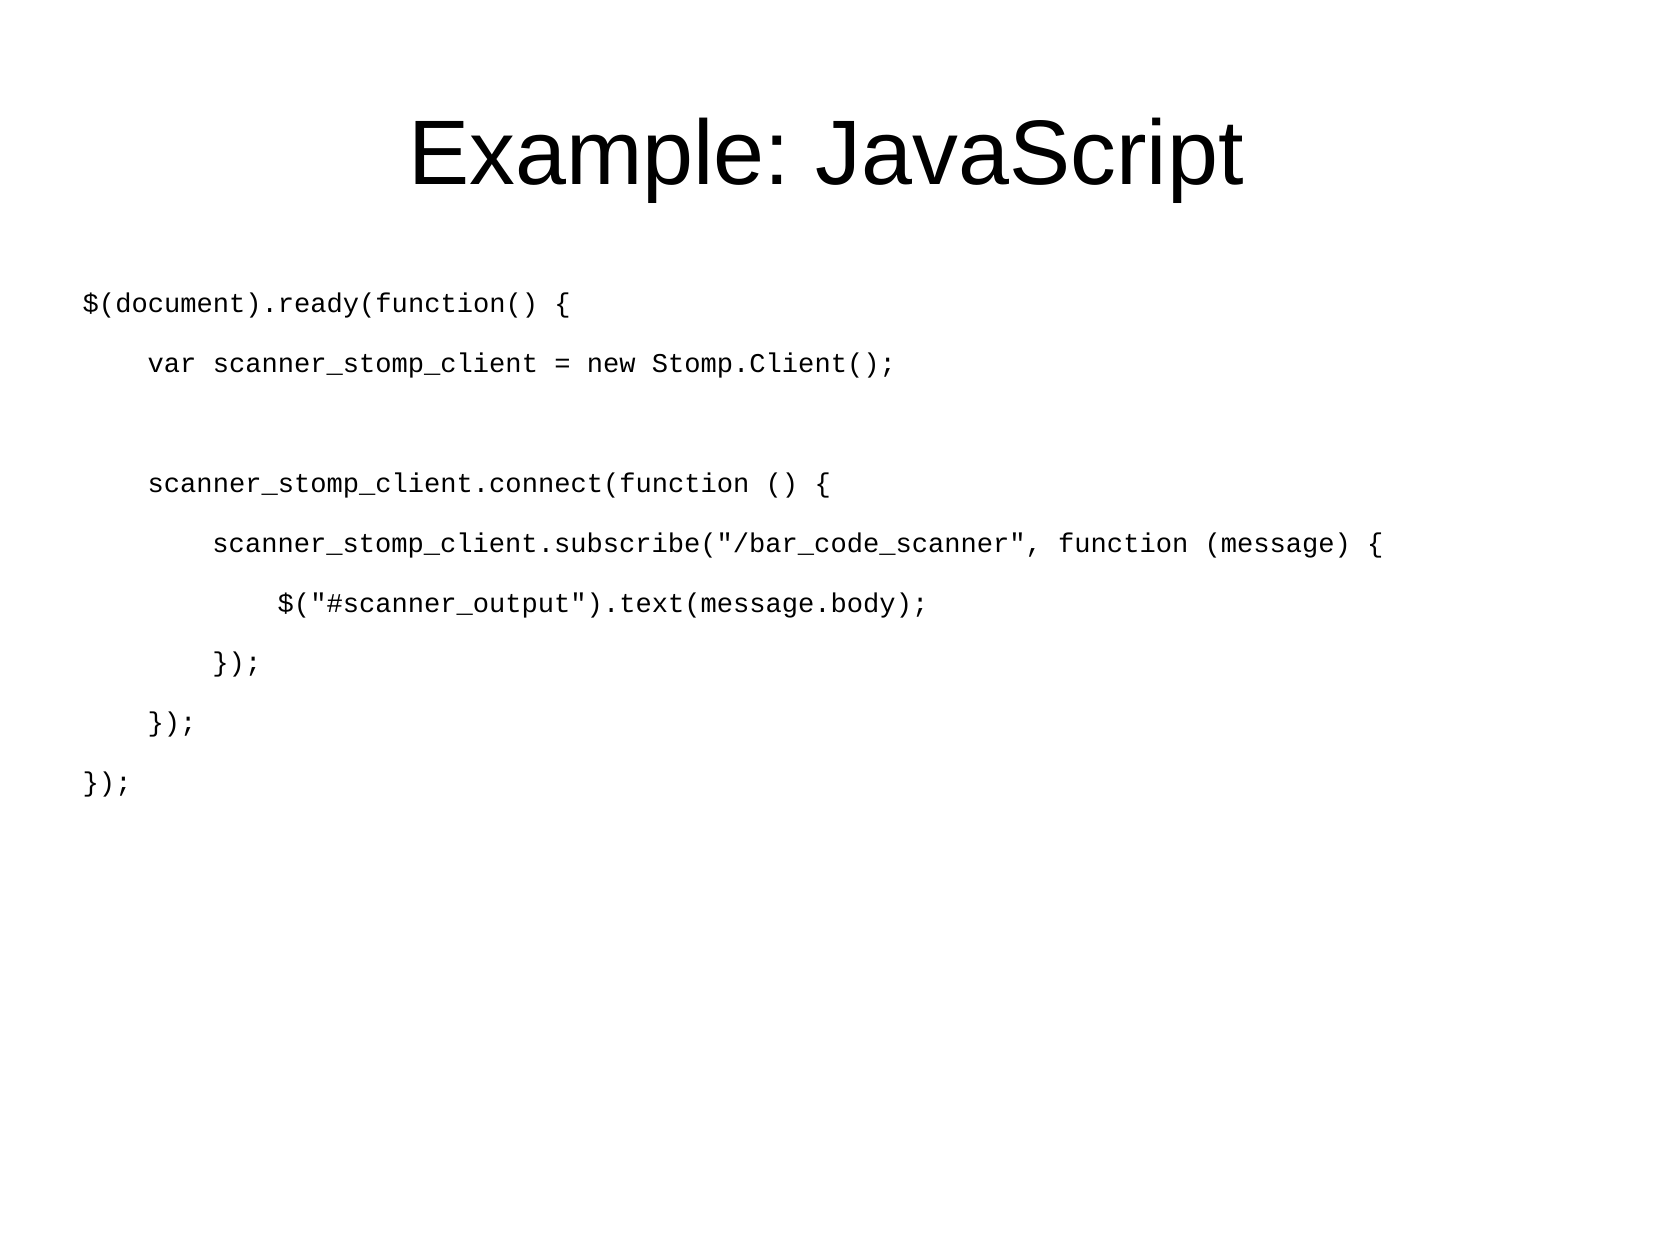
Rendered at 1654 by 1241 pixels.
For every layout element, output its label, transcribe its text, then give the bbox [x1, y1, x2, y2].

list $(document).ready(function() { var scanner_stomp_client = new Stomp.Client(); scanner_stomp_client.connect(function () { scanner_stomp_client.subscribe("/bar_code_scanner", function (message) { $("#scanner_output").text(message.body); }); }); }); [82, 290, 1571, 1010]
title Example: JavaScript [82, 49, 1571, 257]
